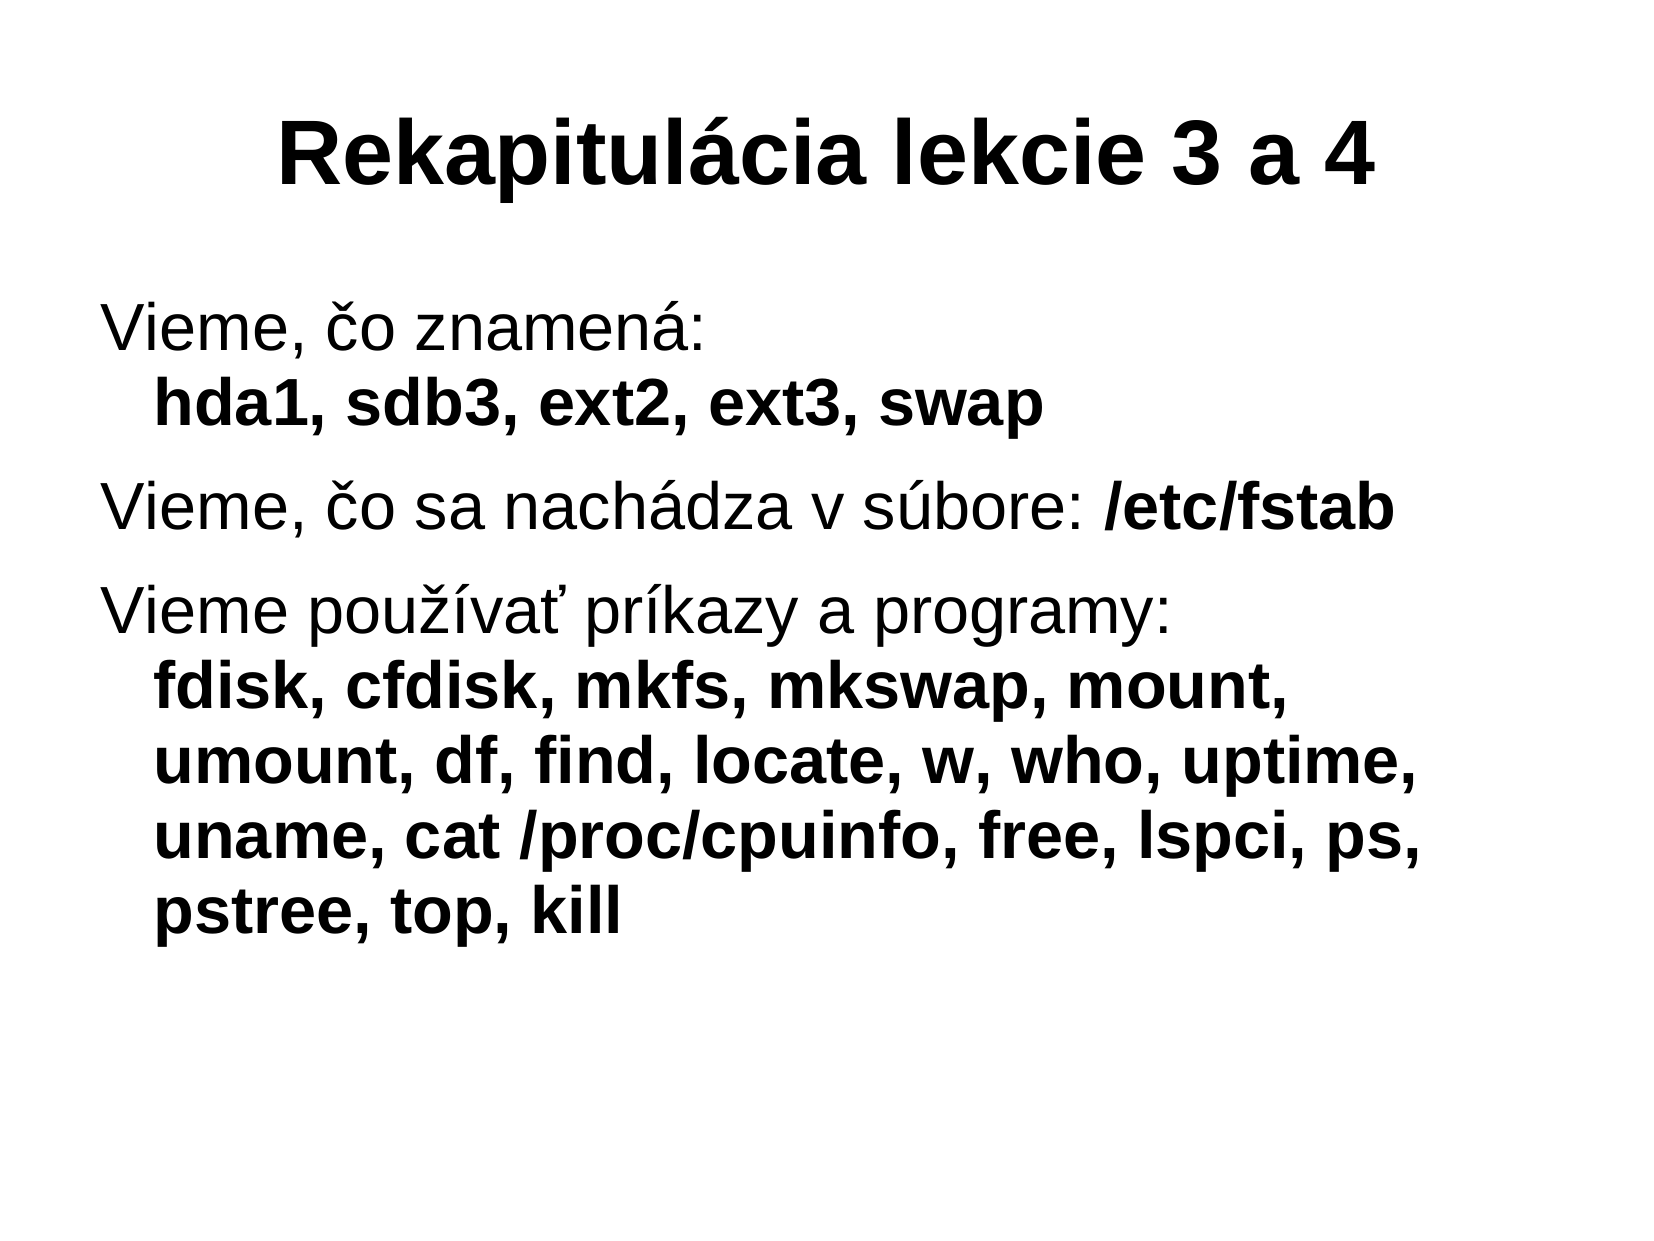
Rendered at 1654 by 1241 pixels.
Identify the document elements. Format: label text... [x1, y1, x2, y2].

list Vieme, čo znamená: hda1, sdb3, ext2, ext3, swap Vieme, čo sa nachádza v súbore: /etc/fstab Vieme používať príkazy a programy: fdisk, cfdisk, mkfs, mkswap, mount, umount, df, find, locate, w, who, uptime, uname, cat /proc/cpuinfo, free, lspci, ps, pstree, top, kill [82, 290, 1571, 1109]
title Rekapitulácia lekcie 3 a 4 [82, 49, 1571, 257]
